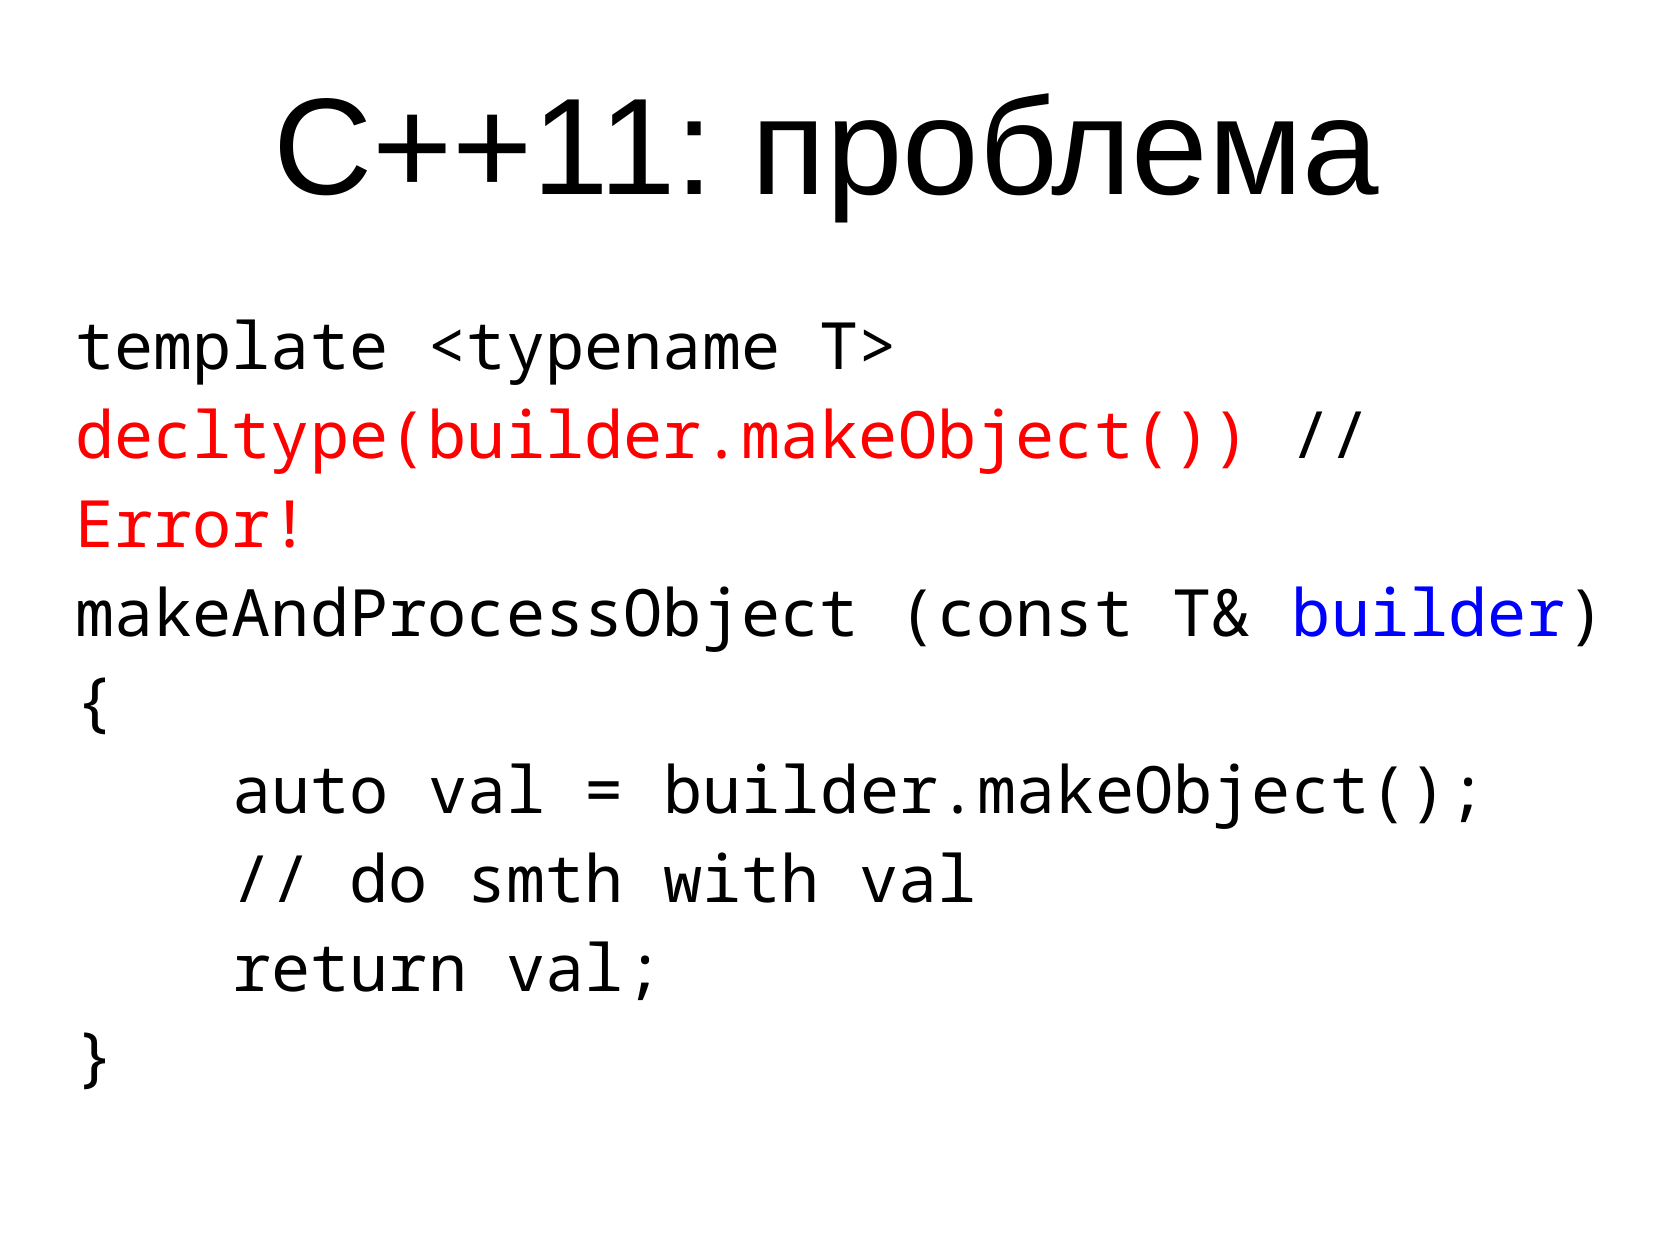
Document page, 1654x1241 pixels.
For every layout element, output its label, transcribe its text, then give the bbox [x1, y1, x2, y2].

list template <typename T> decltype(builder.makeObject()) // Error! makeAndProcessObject (const T& builder) { auto val = builder.makeObject(); // do smth with val return val; } [75, 300, 1613, 1141]
title C++11: проблема [82, 43, 1571, 251]
